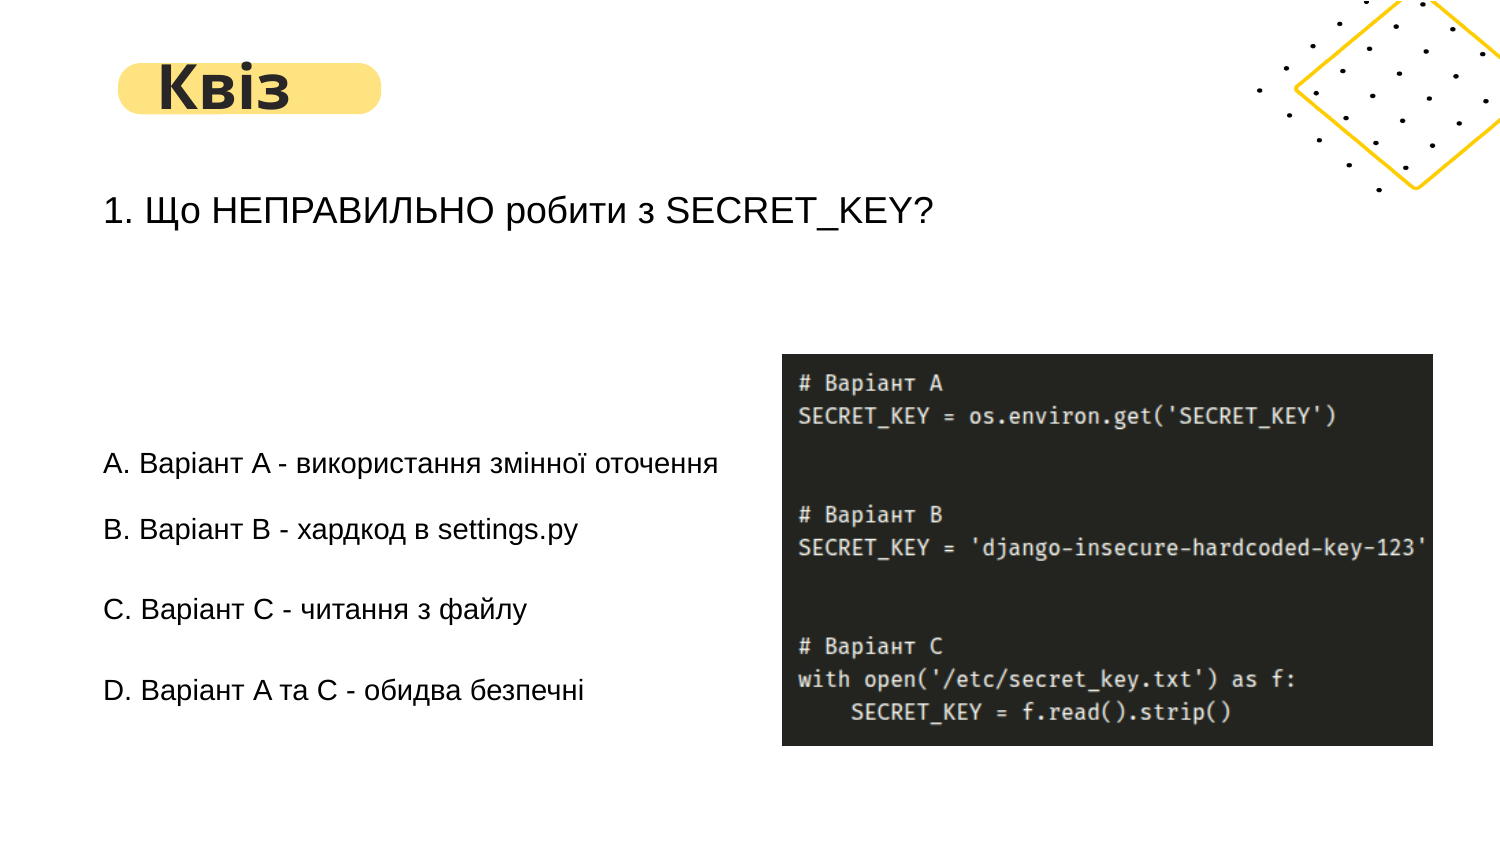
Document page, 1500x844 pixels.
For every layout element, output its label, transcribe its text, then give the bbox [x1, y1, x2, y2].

picture [1227, 1, 1500, 239]
picture [782, 354, 1433, 746]
text_box Квіз [118, 43, 384, 119]
text_box 1. Що НЕПРАВИЛЬНО робити з SECRET_KEY? A. Варіант A - використання змінної оточення B. Варіант B - хардкод в settings.py C. Варіант C - читання з файлу D. Варіант A та C - обидва безпечні [58, 178, 1329, 547]
